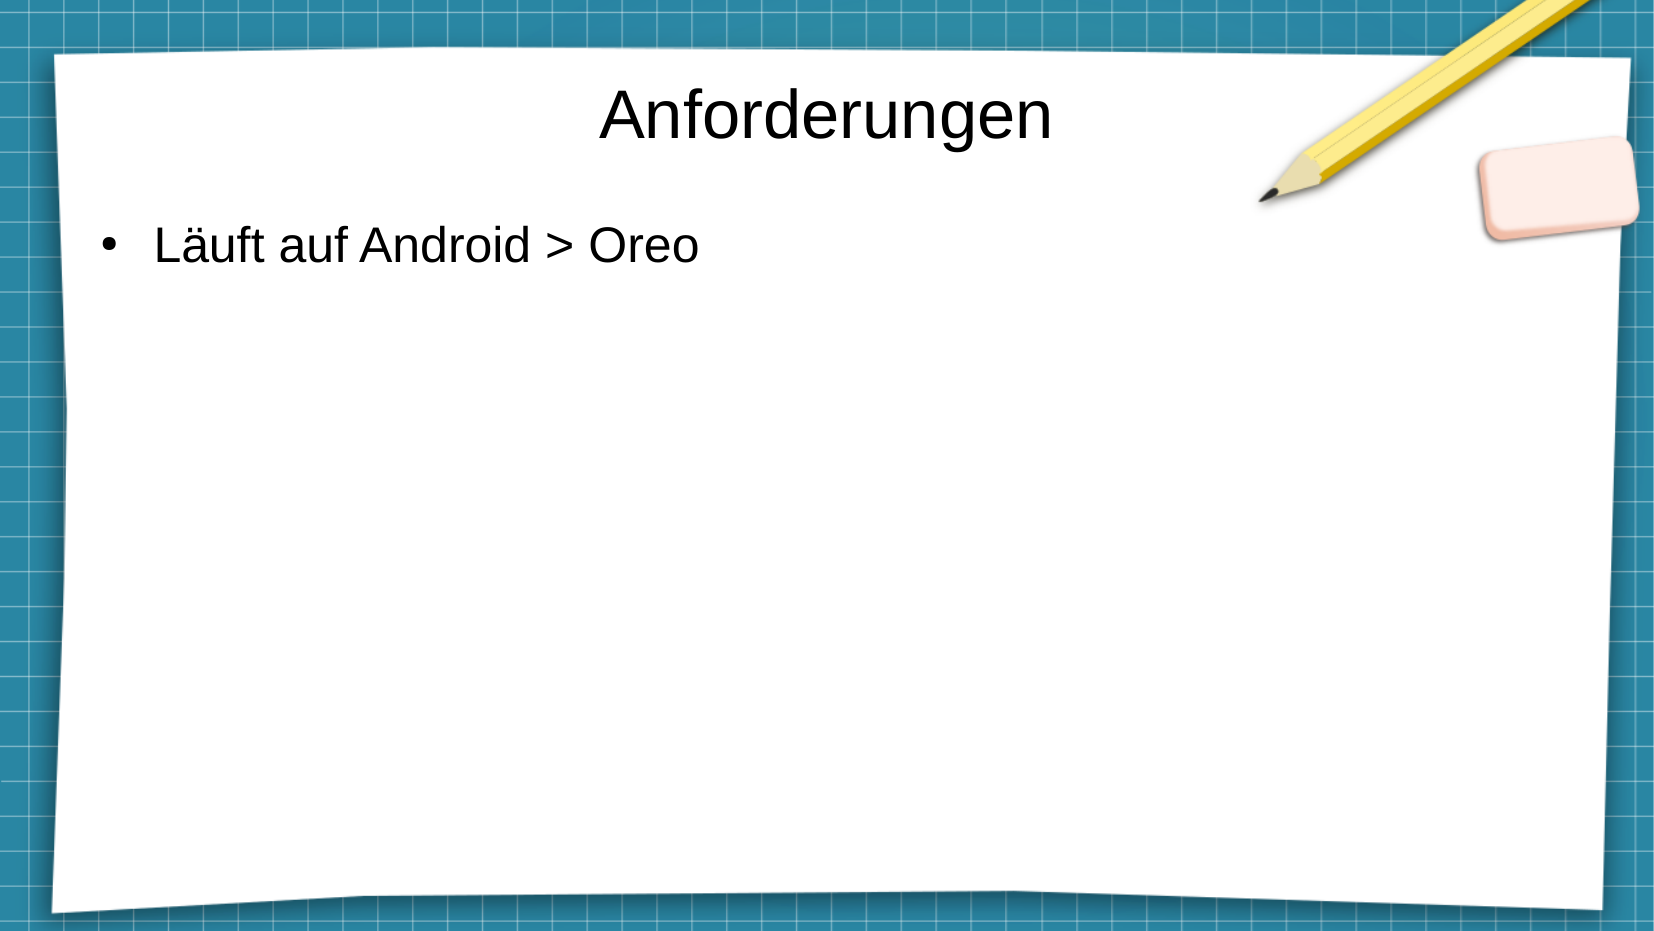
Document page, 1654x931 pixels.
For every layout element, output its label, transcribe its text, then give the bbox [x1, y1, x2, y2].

picture [0, 0, 1654, 931]
title Anforderungen [82, 37, 1571, 193]
list Läuft auf Android > Oreo [82, 217, 1571, 758]
